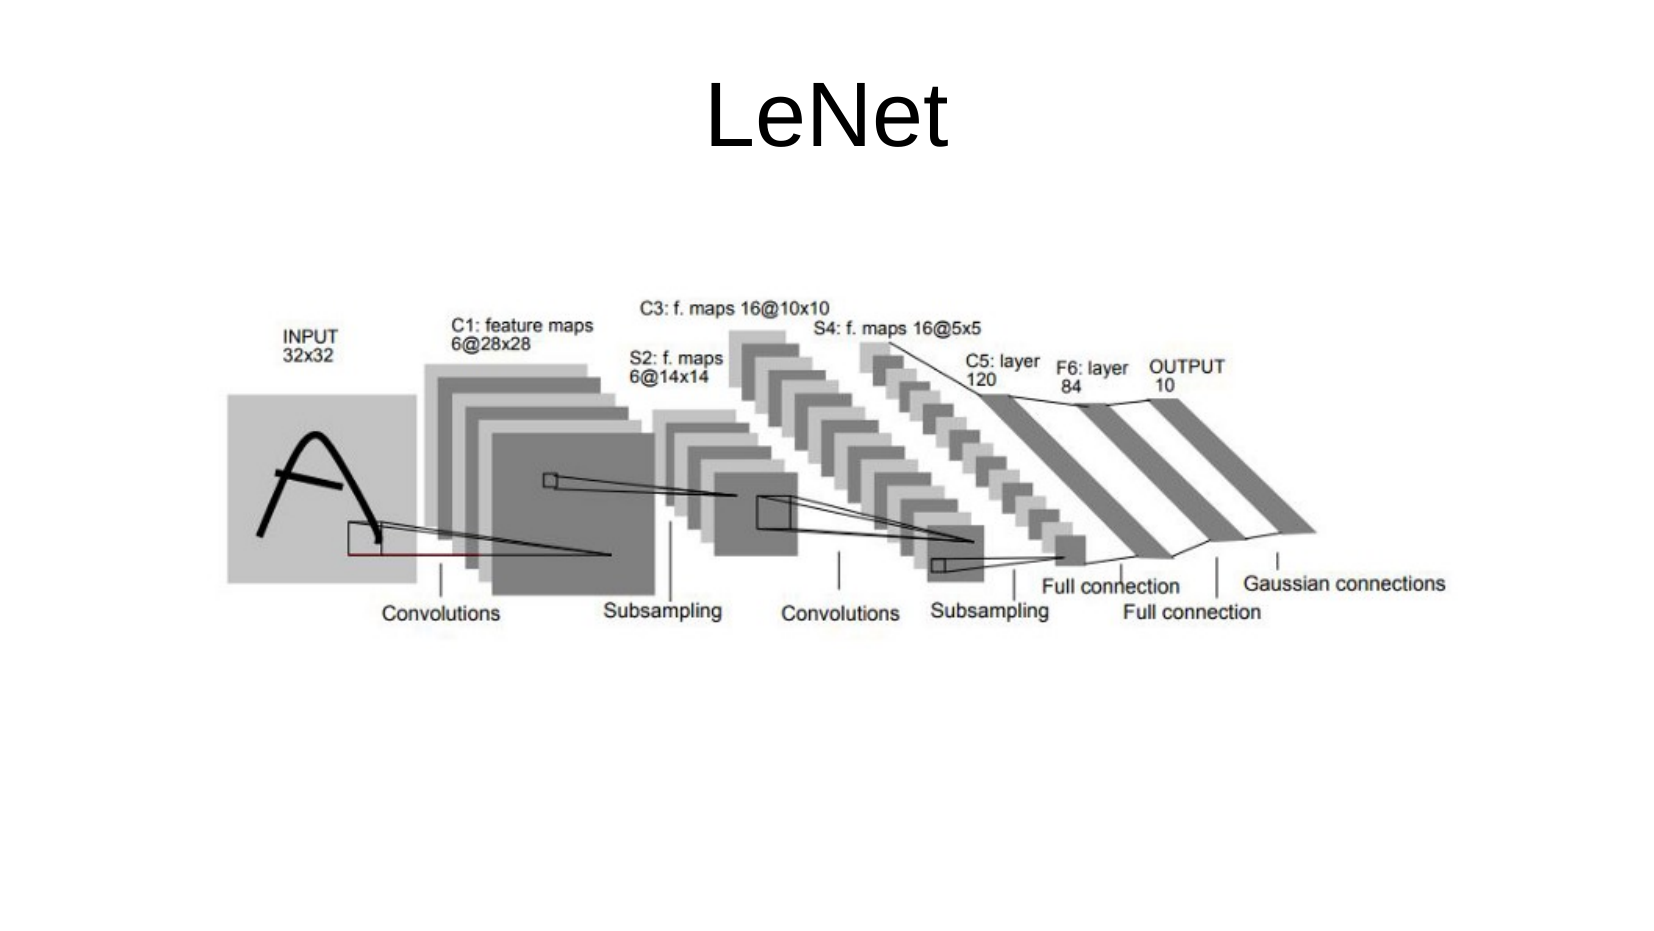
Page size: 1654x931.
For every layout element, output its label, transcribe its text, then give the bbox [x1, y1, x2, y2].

title LeNet [82, 37, 1571, 193]
picture [207, 275, 1458, 649]
